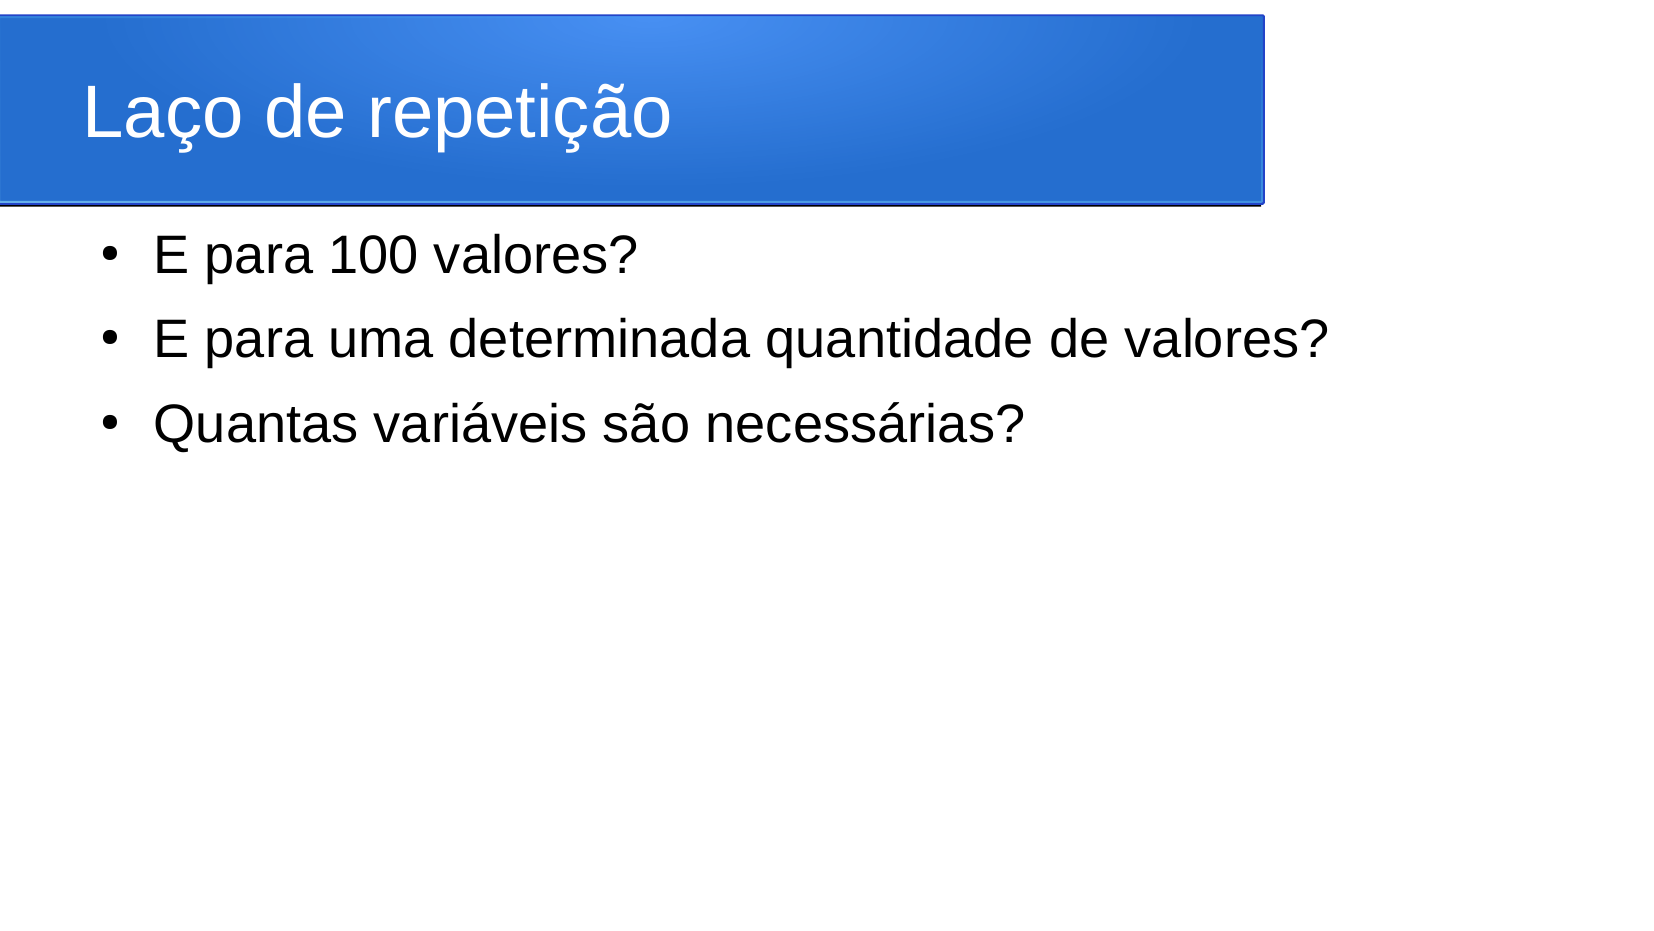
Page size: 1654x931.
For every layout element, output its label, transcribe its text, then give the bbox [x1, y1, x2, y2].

title Laço de repetição [82, 35, 1235, 189]
list E para 100 valores? E para uma determinada quantidade de valores? Quantas variáveis são necessárias? [82, 224, 1571, 764]
